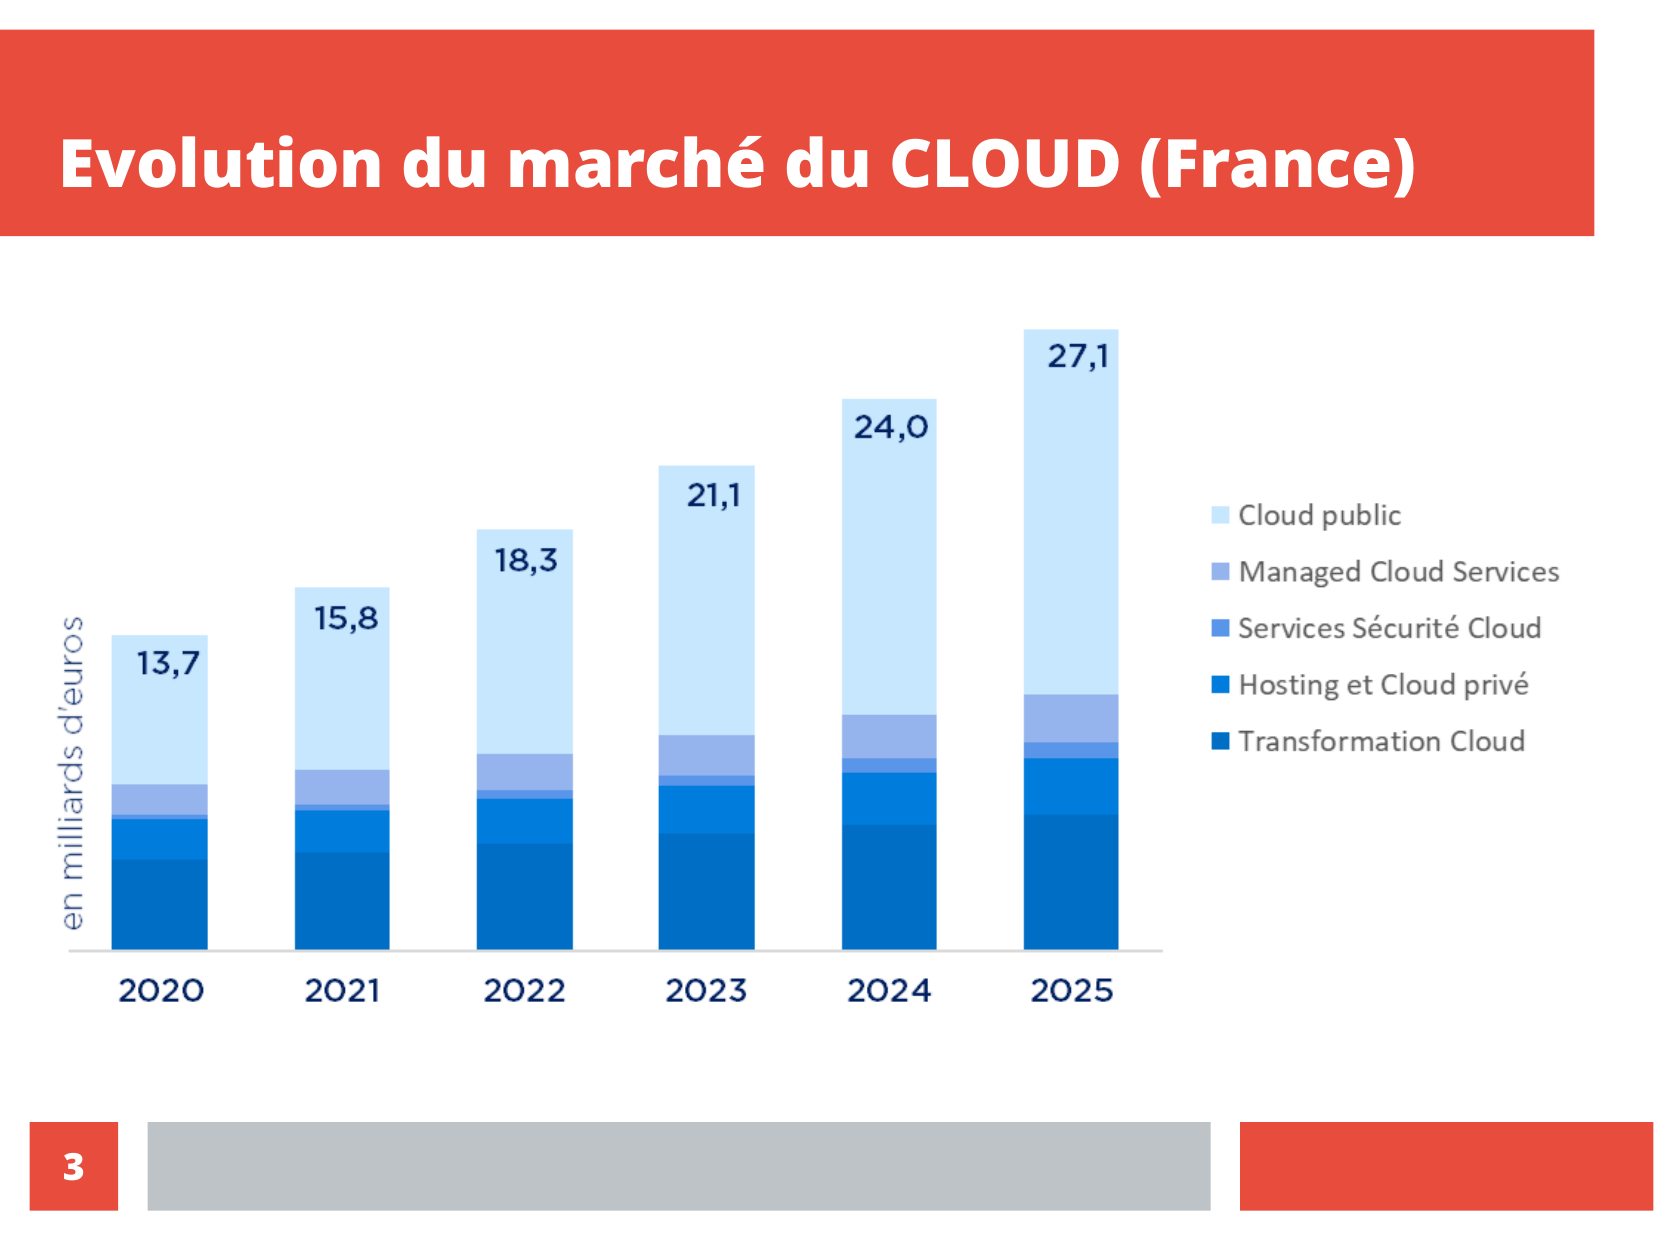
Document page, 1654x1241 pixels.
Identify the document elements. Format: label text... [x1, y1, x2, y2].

title Evolution du marché du CLOUD (France) [59, 59, 1595, 207]
picture [35, 318, 1583, 1028]
